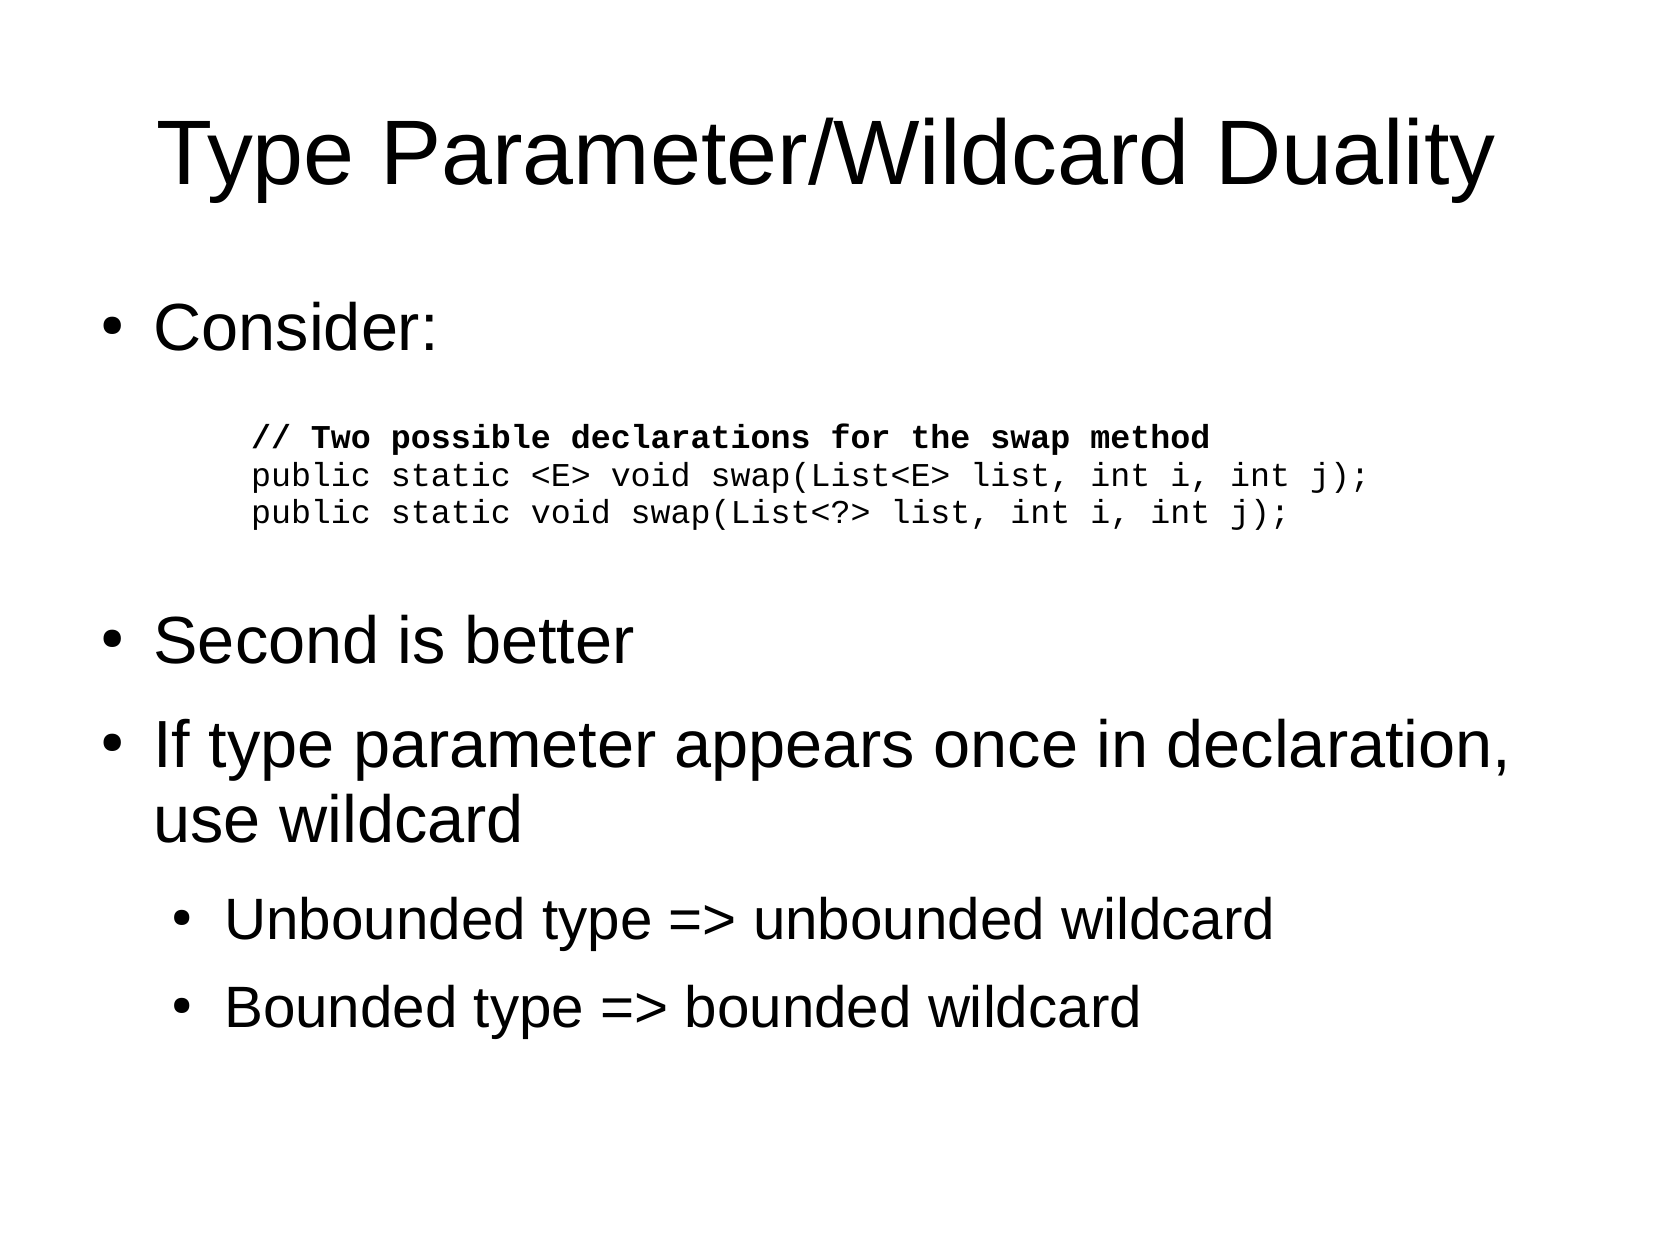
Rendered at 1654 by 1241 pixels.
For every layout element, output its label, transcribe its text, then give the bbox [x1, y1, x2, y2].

title Type Parameter/Wildcard Duality [82, 56, 1571, 250]
list Consider: Second is better If type parameter appears once in declaration, use wildcard Unbounded type => unbounded wildcard Bounded type => bounded wildcard [82, 290, 1571, 1094]
text_box // Two possible declarations for the swap method public static <E> void swap(List<E> list, int i, int j); public static void swap(List<?> list, int i, int j); [236, 413, 1654, 538]
